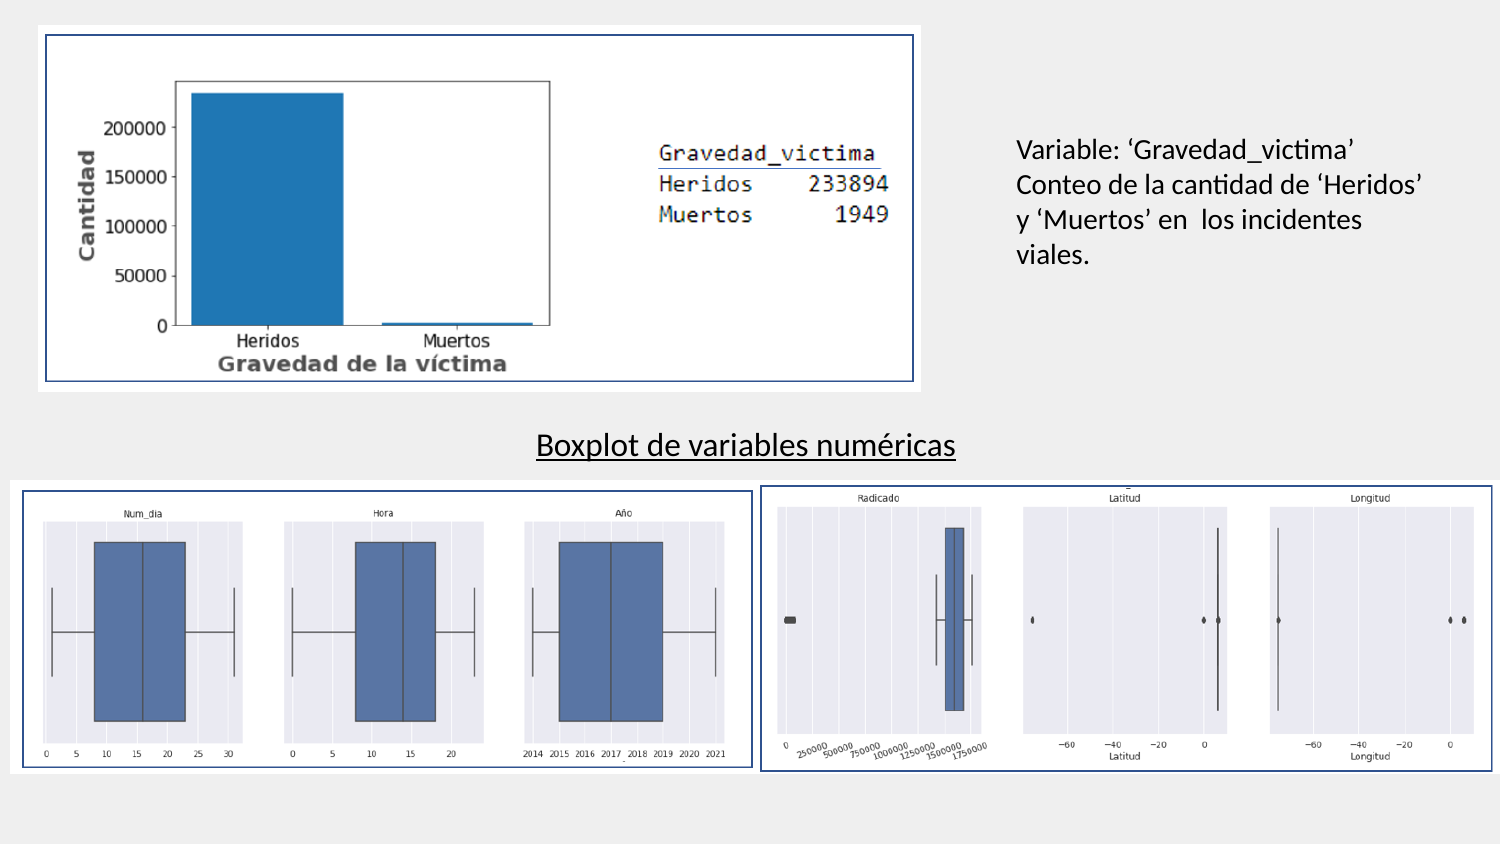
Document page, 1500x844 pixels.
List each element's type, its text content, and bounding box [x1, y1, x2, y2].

text_box Variable: ‘Gravedad_victima’ Conteo de la cantidad de ‘Heridos’ y ‘Muertos’ en los incidentes viales. [1005, 119, 1445, 282]
text_box Boxplot de variables numéricas [452, 411, 984, 475]
picture [38, 25, 921, 392]
picture [10, 480, 1500, 774]
